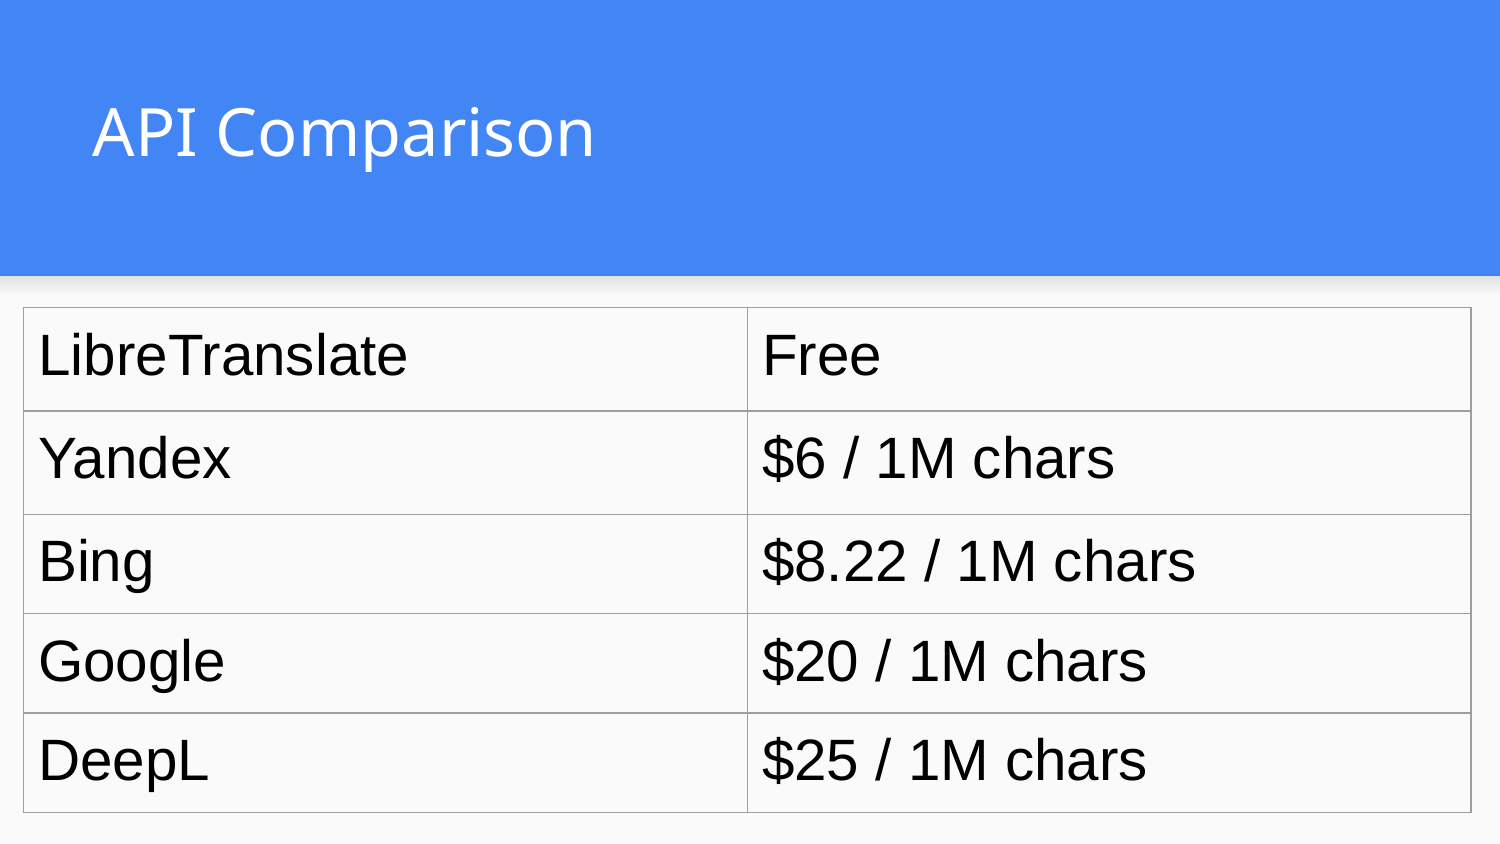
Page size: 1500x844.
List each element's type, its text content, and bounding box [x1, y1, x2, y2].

table_cell $8.22 / 1M chars [748, 515, 1470, 613]
title API Comparison [77, 58, 1427, 185]
table_cell Bing [24, 515, 747, 613]
table_cell $20 / 1M chars [748, 614, 1470, 712]
table_cell $6 / 1M chars [748, 412, 1470, 514]
table_cell Yandex [24, 412, 747, 514]
table_cell $25 / 1M chars [748, 714, 1470, 812]
table_header Free [748, 308, 1470, 410]
table_cell Google [24, 614, 747, 712]
table_cell DeepL [24, 714, 747, 812]
table_header LibreTranslate [24, 308, 747, 410]
